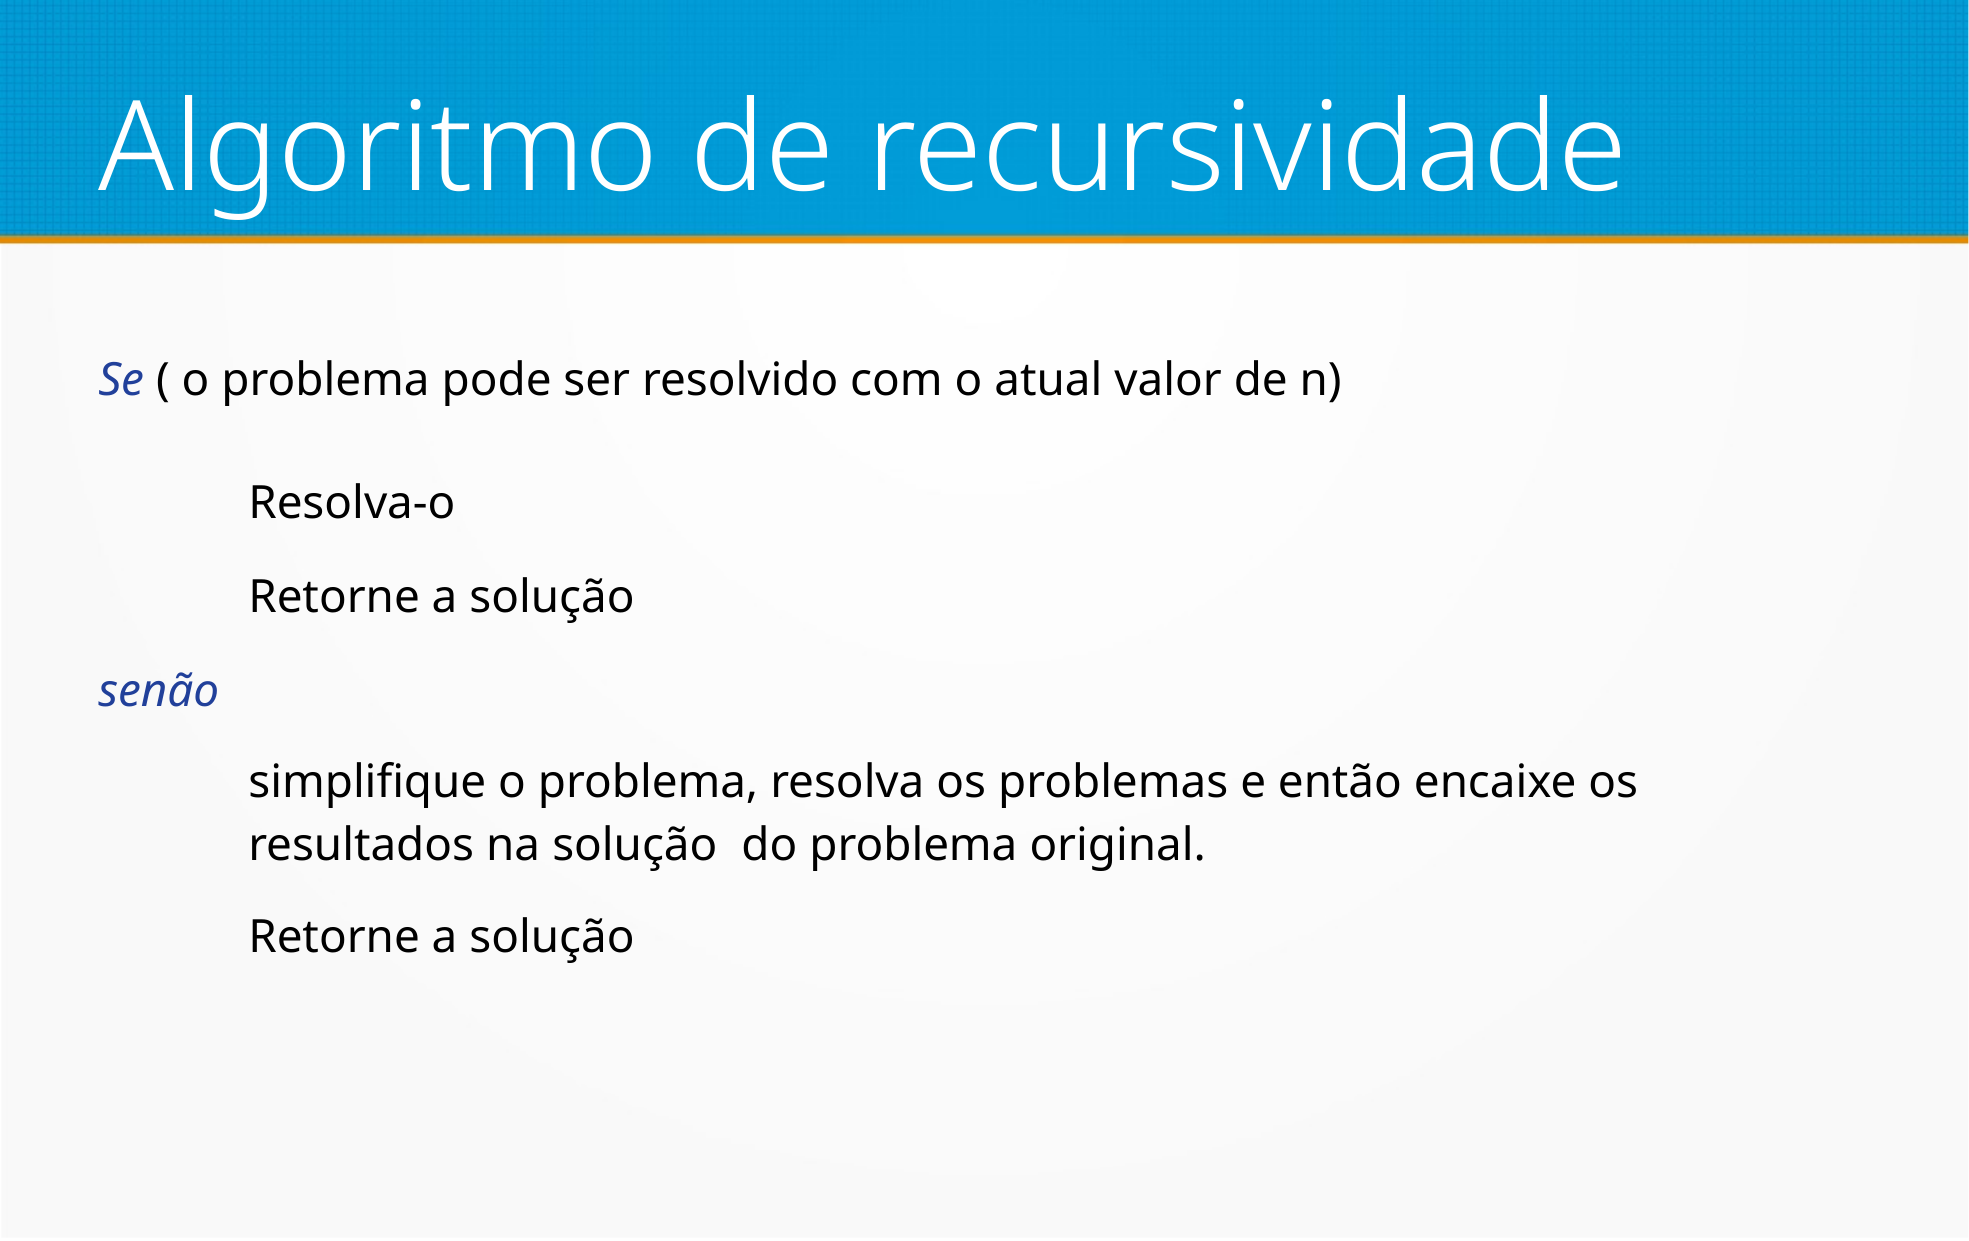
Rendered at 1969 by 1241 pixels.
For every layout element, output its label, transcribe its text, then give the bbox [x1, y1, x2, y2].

title Algoritmo de recursividade [98, 19, 1870, 227]
picture [0, 233, 1969, 1241]
list Se ( o problema pode ser resolvido com o atual valor de n) Resolva-o Retorne a solução senão simplifique o problema, resolva os problemas e então encaixe os resultados na solução do problema original. Retorne a solução [98, 315, 1861, 1081]
